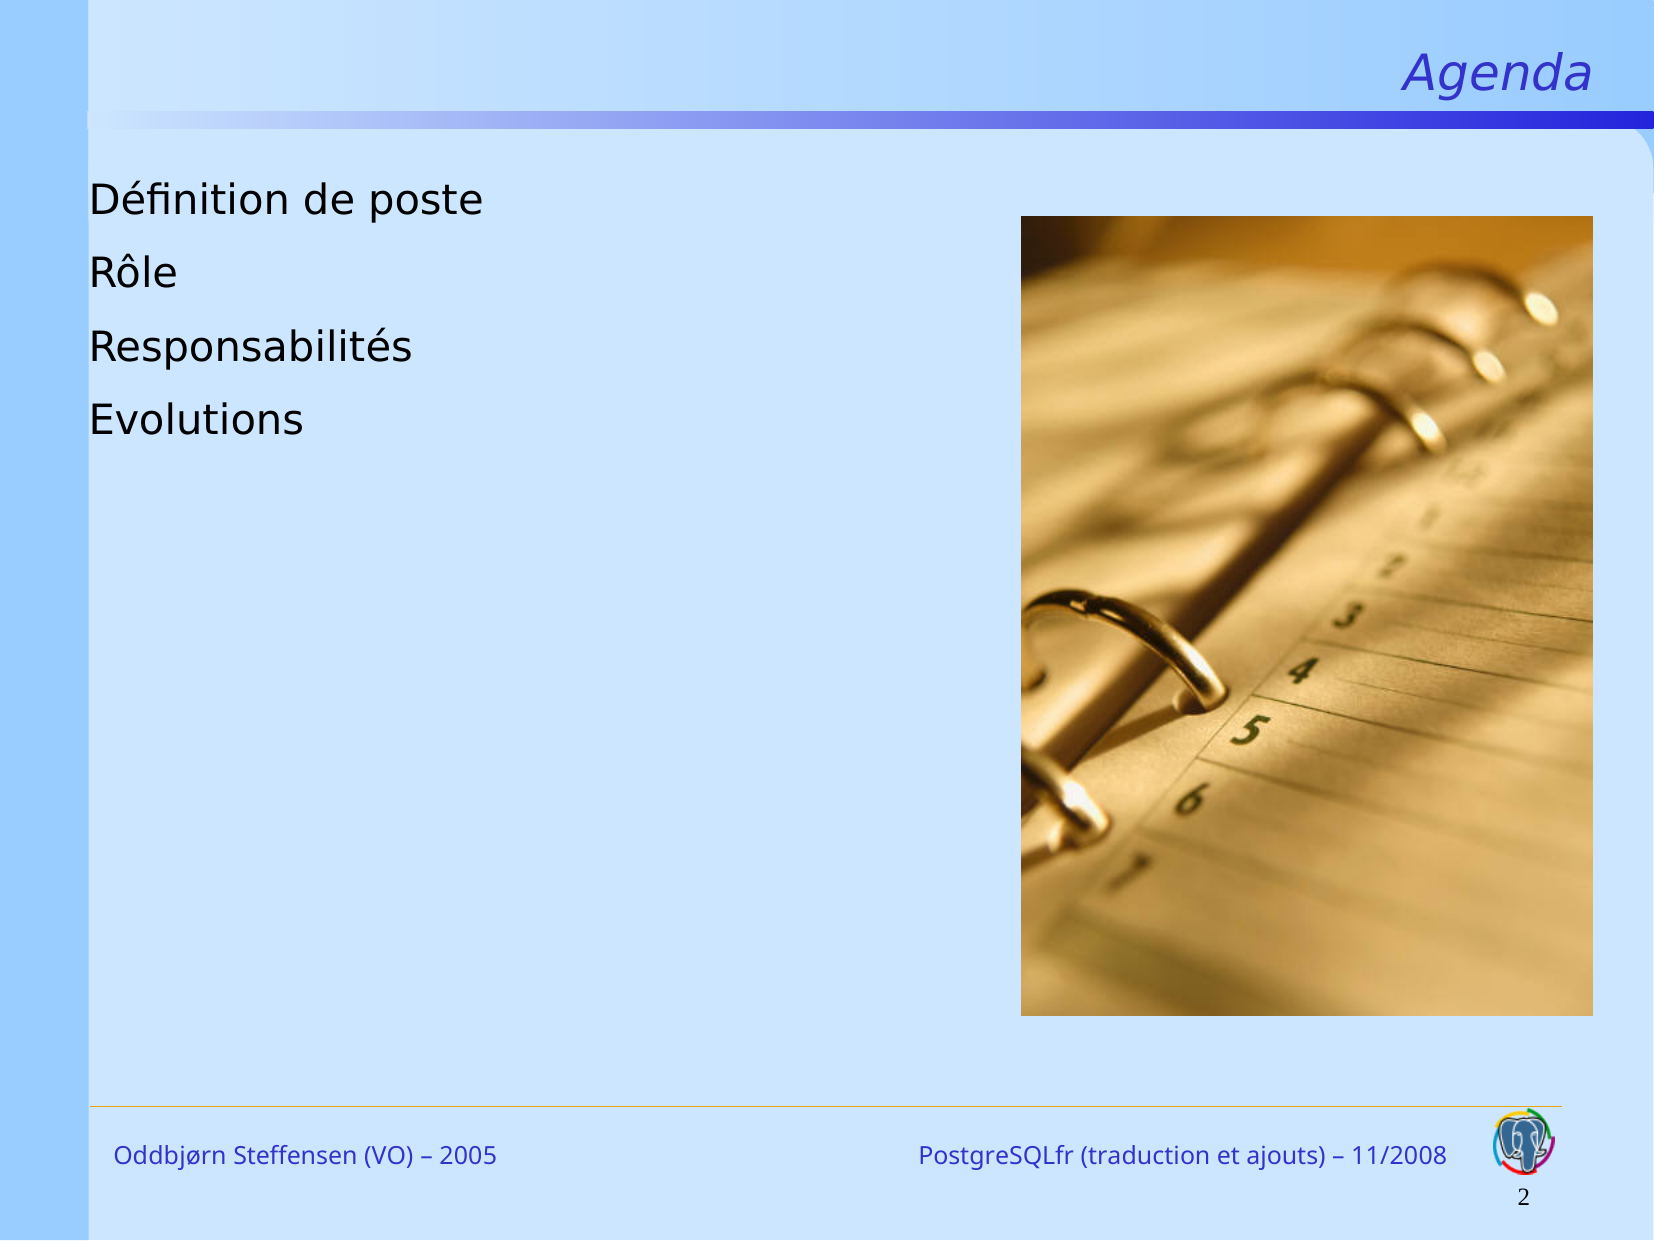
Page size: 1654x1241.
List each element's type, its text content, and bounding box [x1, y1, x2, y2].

list Définition de poste Rôle Responsabilités Evolutions [88, 175, 1547, 1063]
title Agenda [175, 0, 1594, 148]
picture [1021, 216, 1593, 1016]
picture [1493, 1108, 1555, 1175]
